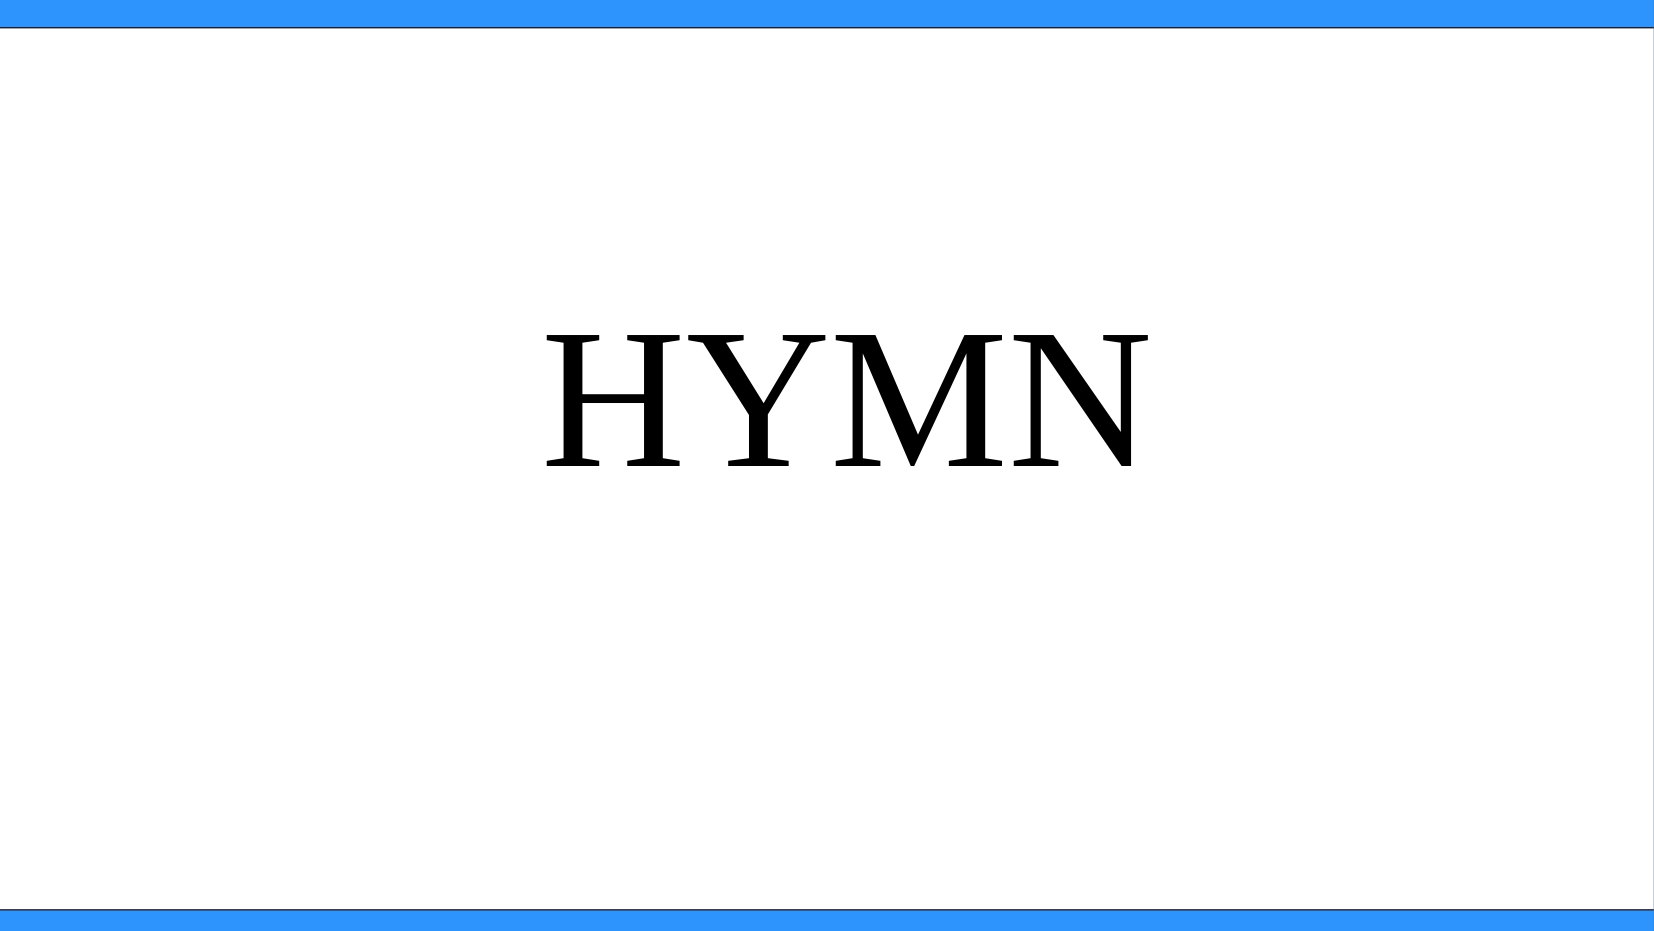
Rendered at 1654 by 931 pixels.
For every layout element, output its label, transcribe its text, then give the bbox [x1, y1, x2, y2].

picture [0, 0, 1654, 931]
text_box HYMN [345, 281, 1351, 518]
